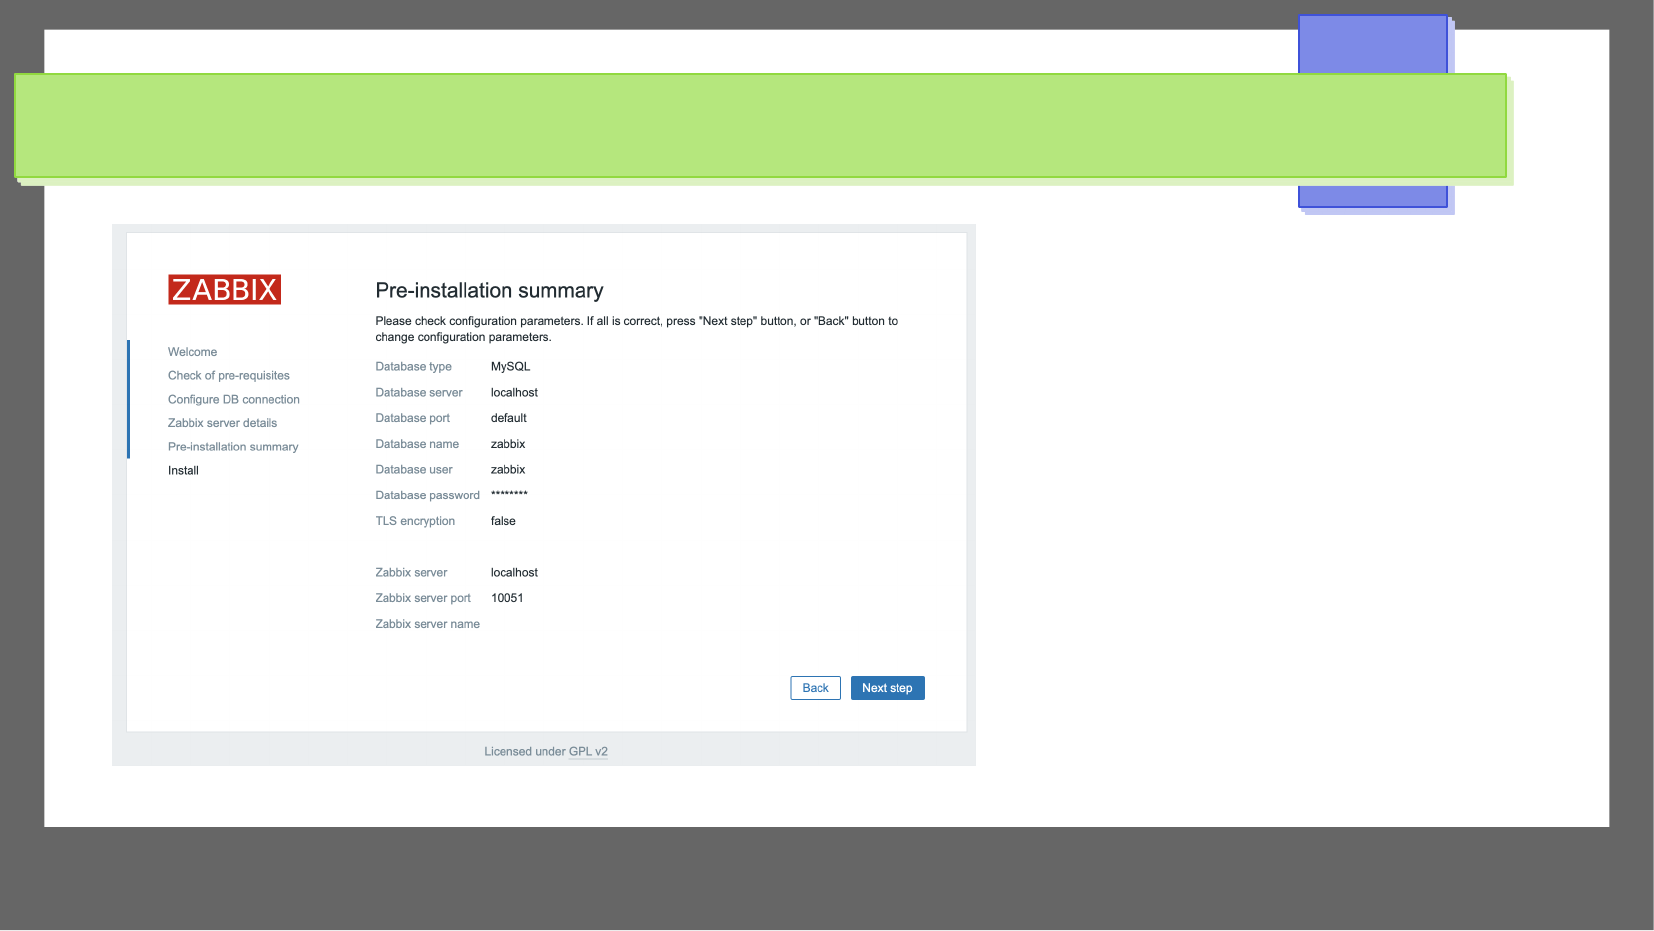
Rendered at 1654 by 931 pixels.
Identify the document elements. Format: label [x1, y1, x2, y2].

picture [112, 224, 976, 766]
